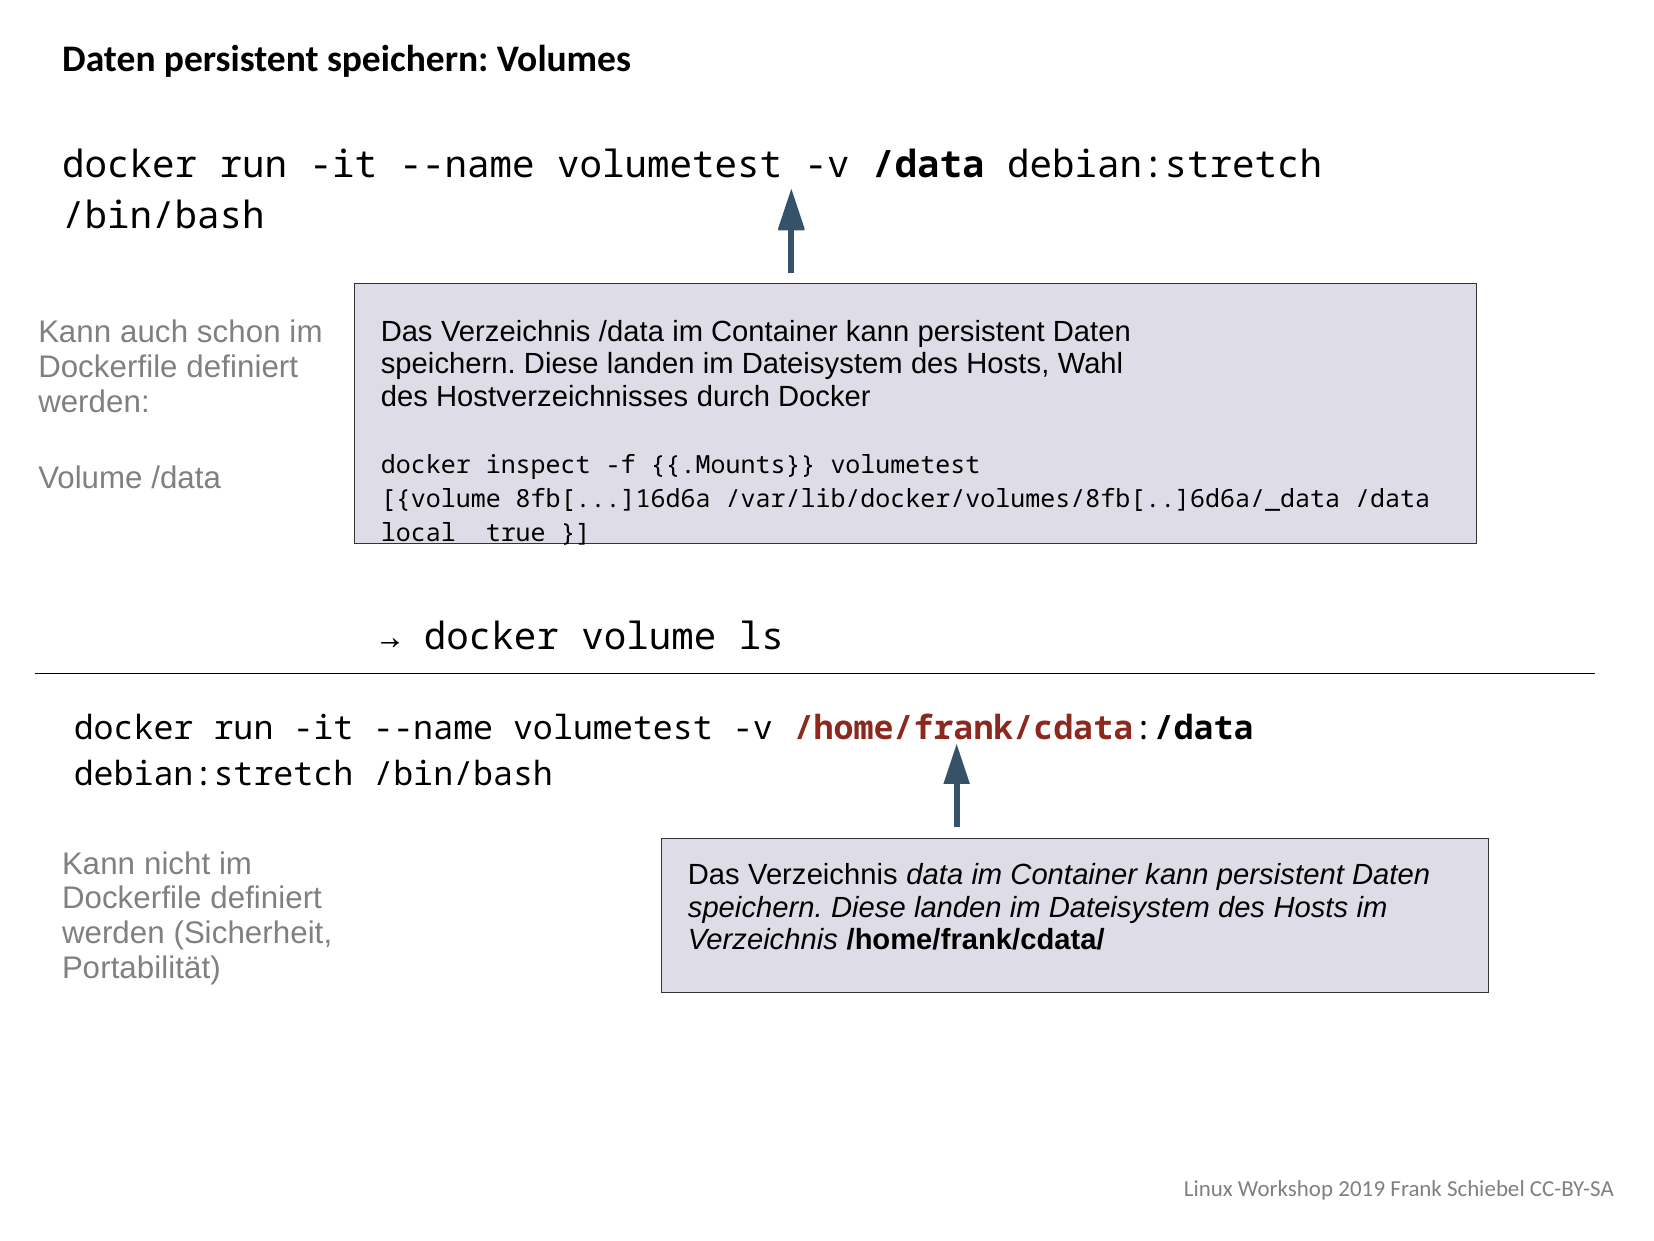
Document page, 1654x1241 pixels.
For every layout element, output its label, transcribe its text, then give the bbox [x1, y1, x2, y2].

text_box Das Verzeichnis data im Container kann persistent Daten speichern. Diese landen im Dateisystem des Hosts im Verzeichnis /home/frank/cdata/ [673, 850, 1489, 964]
text_box [661, 838, 1489, 993]
text_box → docker volume ls [364, 602, 751, 657]
text_box Das Verzeichnis /data im Container kann persistent Daten speichern. Diese landen im Dateisystem des Hosts, Wahl des Hostverzeichnisses durch Docker [366, 307, 1182, 421]
text_box Kann nicht im Dockerfile definiert werden (Sicherheit, Portabilität) [47, 838, 378, 1004]
text_box [354, 283, 1477, 544]
text_box Daten persistent speichern: Volumes [47, 35, 674, 88]
text_box docker run -it --name volumetest -v /home/frank/cdata:/data debian:stretch /bin/bash [59, 696, 1524, 756]
text_box docker inspect -f {{.Mounts}} volumetest [{volume 8fb[...]16d6a /var/lib/docker/volumes/8fb[..]6d6a/_data /data local true }] [366, 438, 1477, 520]
text_box Kann auch schon im Dockerfile definiert werden: Volume /data [23, 307, 355, 503]
text_box docker run -it --name volumetest -v /data debian:stretch /bin/bash [47, 129, 1512, 189]
